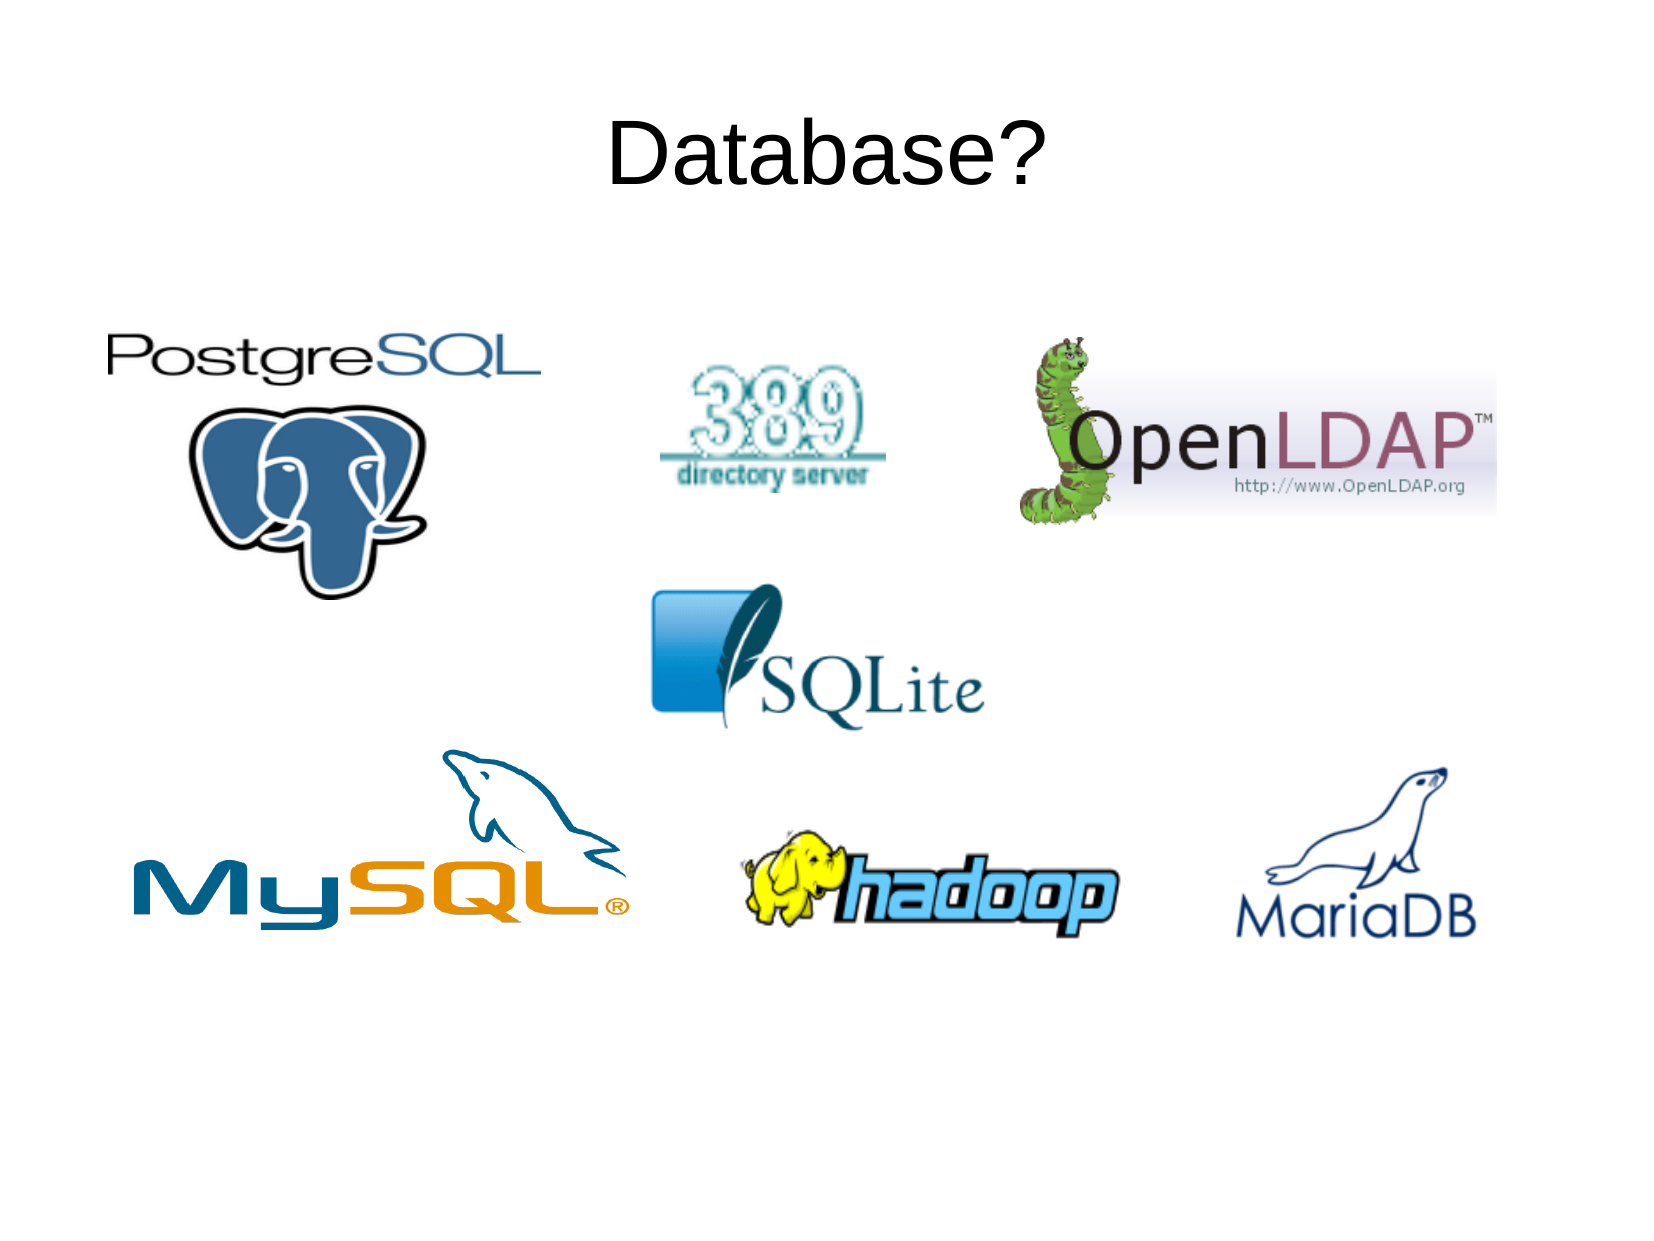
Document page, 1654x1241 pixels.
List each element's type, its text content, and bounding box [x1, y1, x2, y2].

picture [645, 577, 989, 736]
title Database? [82, 49, 1571, 257]
picture [1020, 337, 1497, 526]
picture [133, 749, 631, 931]
picture [735, 824, 1126, 946]
picture [660, 359, 886, 493]
picture [108, 328, 541, 601]
picture [1185, 764, 1529, 942]
